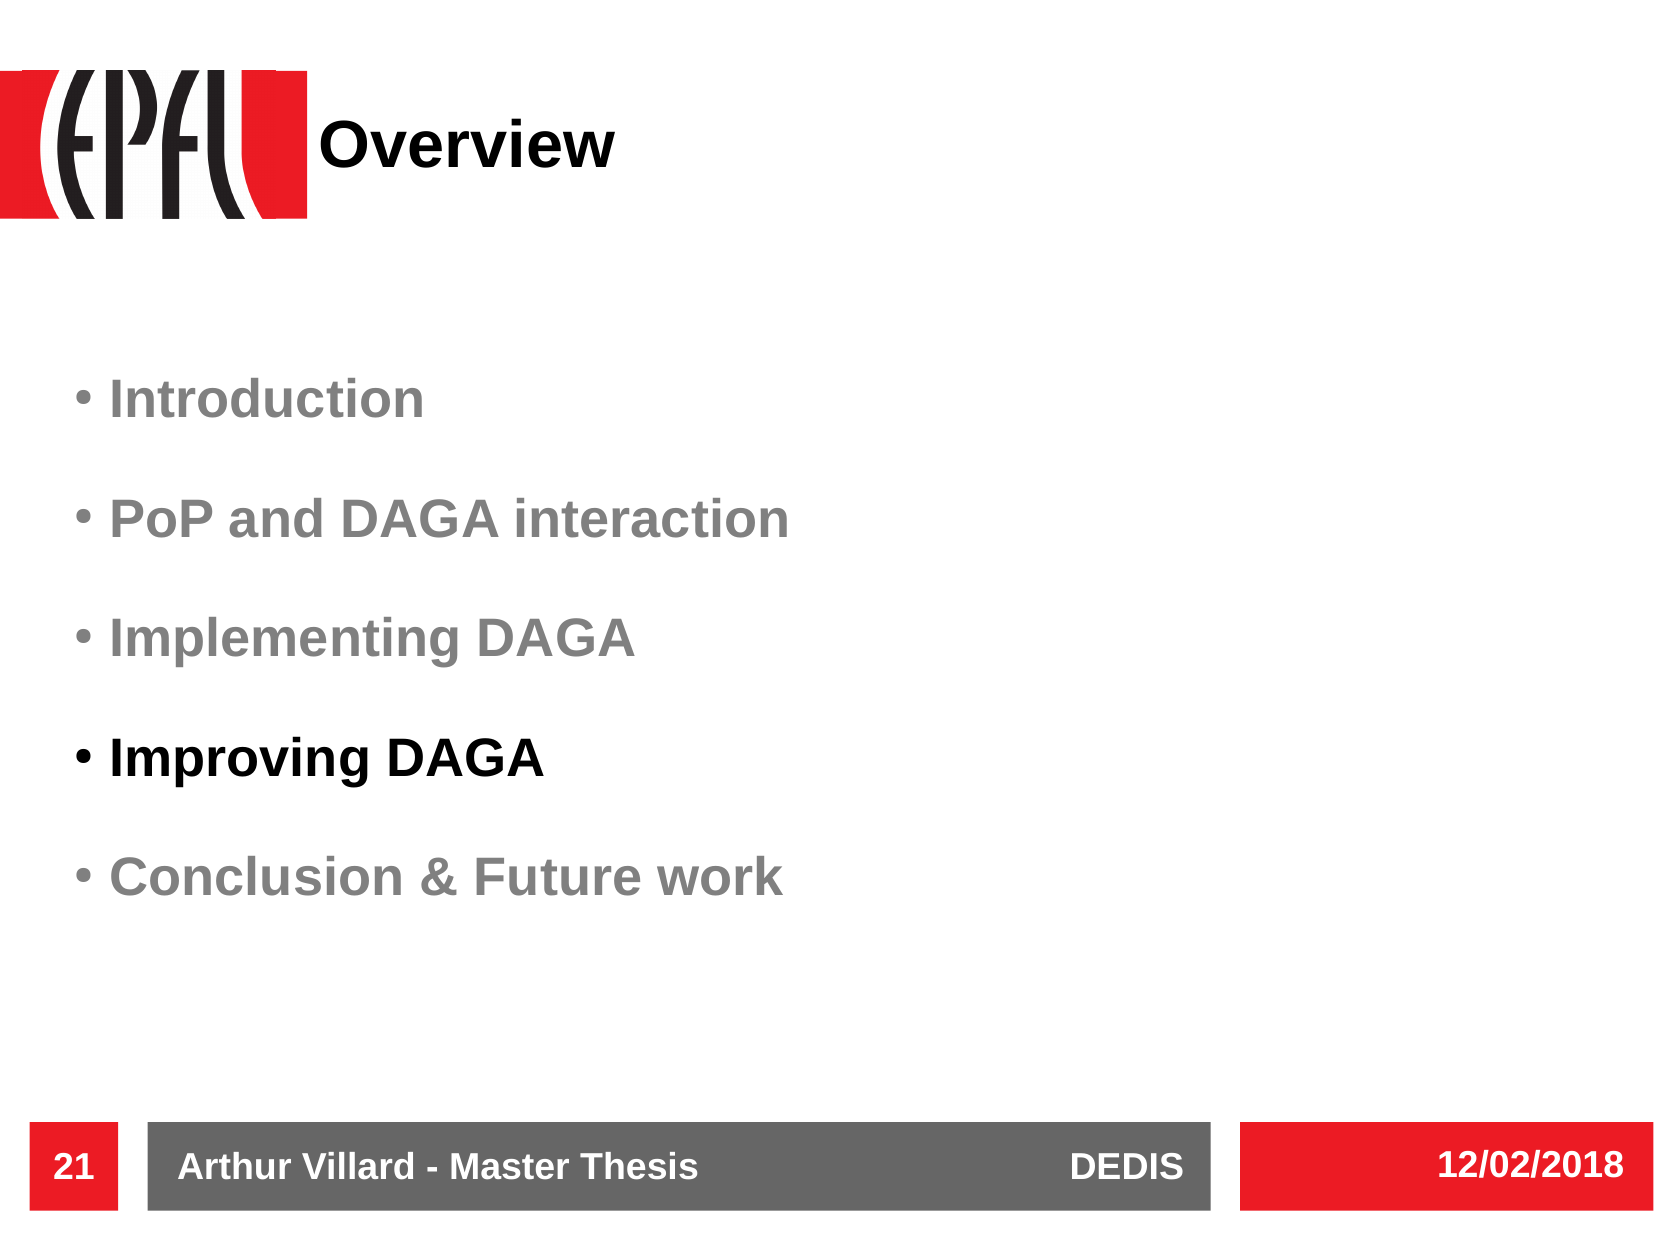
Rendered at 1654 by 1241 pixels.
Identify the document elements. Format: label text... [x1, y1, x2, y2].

title Overview [318, 70, 1565, 219]
picture [22, 70, 276, 219]
list Introduction PoP and DAGA interaction Implementing DAGA Improving DAGA Conclusion & Future work [73, 227, 1580, 1049]
